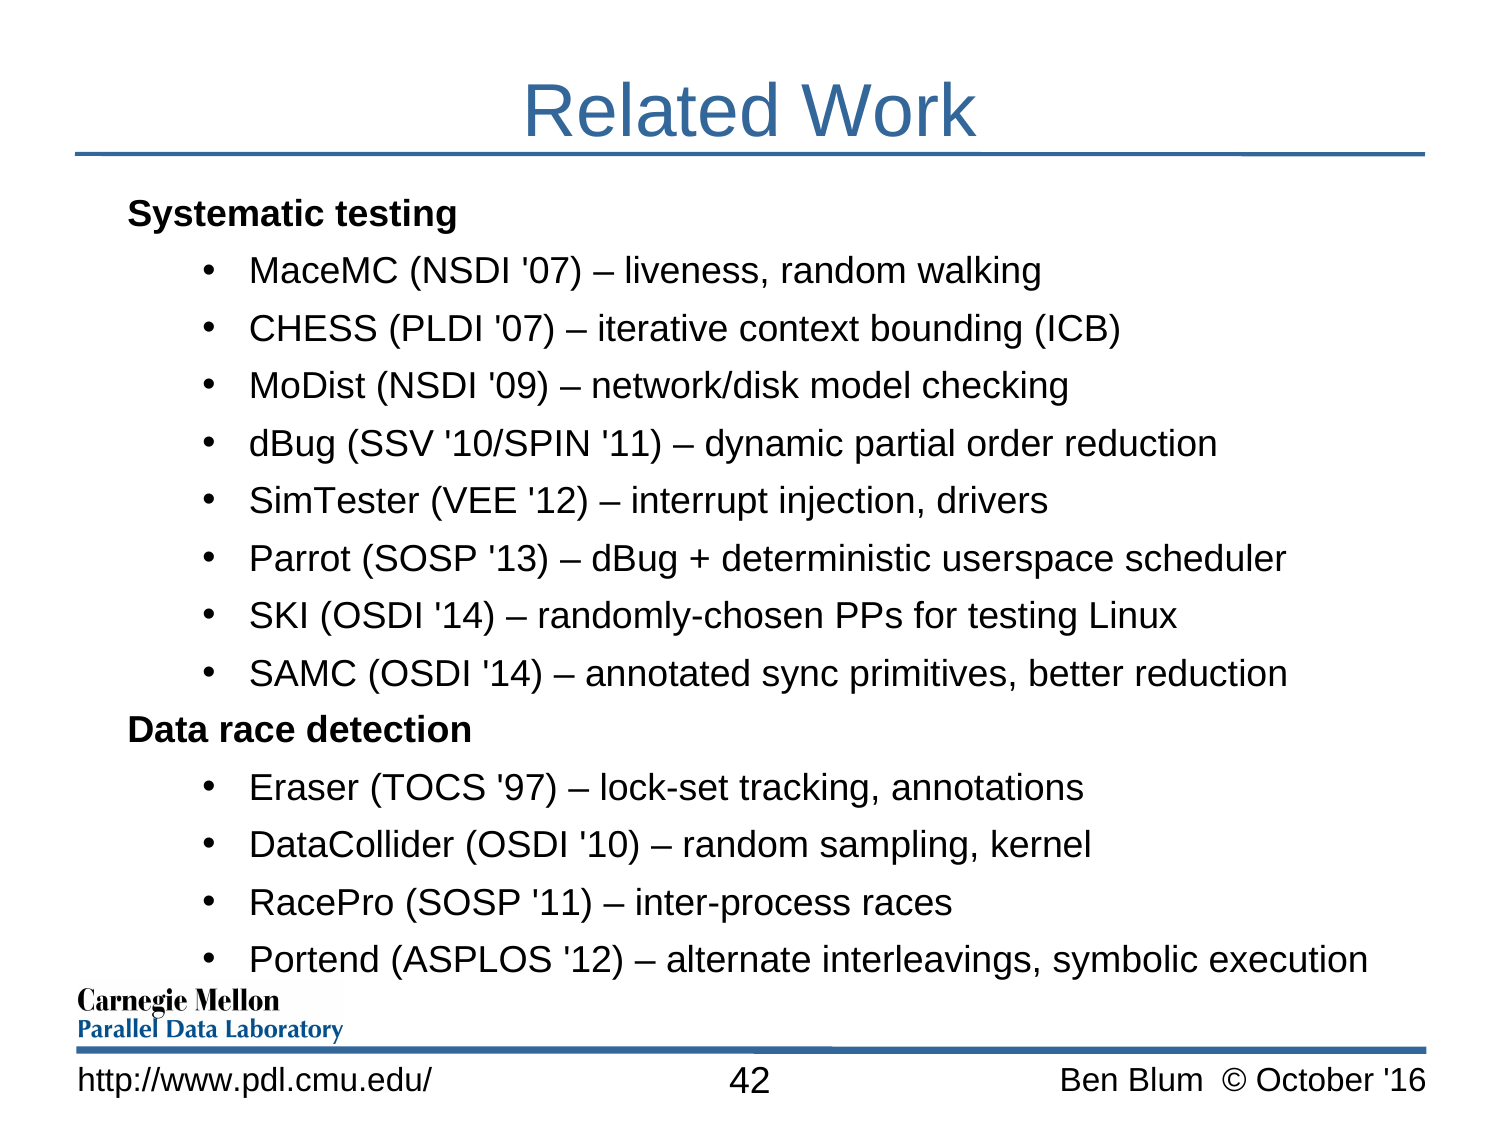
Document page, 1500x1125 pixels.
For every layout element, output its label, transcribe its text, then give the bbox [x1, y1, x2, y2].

picture [77, 979, 343, 1044]
list Systematic testing MaceMC (NSDI '07) – liveness, random walking CHESS (PLDI '07) – iterative context bounding (ICB) MoDist (NSDI '09) – network/disk model checking dBug (SSV '10/SPIN '11) – dynamic partial order reduction SimTester (VEE '12) – interrupt injection, drivers Parrot (SOSP '13) – dBug + deterministic userspace scheduler SKI (OSDI '14) – randomly-chosen PPs for testing Linux SAMC (OSDI '14) – annotated sync primitives, better reduction Data race detection Eraser (TOCS '97) – lock-set tracking, annotations DataCollider (OSDI '10) – random sampling, kernel RacePro (SOSP '11) – inter-process races Portend (ASPLOS '12) – alternate interleavings, symbolic execution [112, 181, 1463, 996]
title Related Work [112, 50, 1388, 163]
